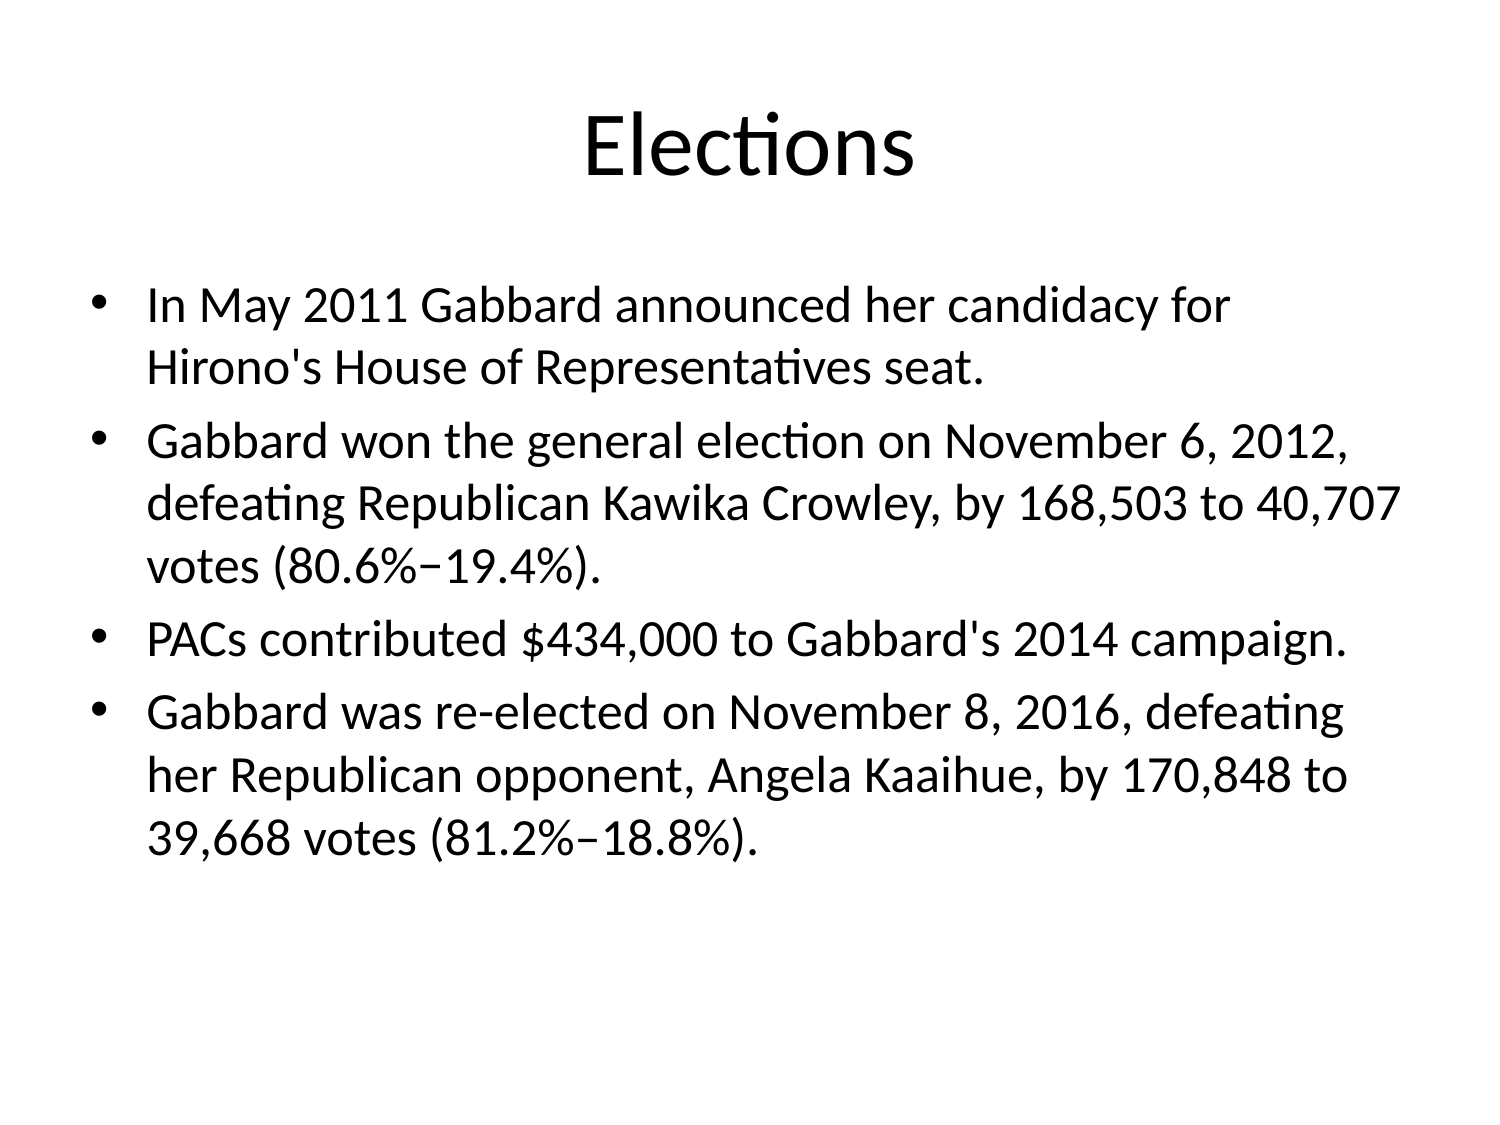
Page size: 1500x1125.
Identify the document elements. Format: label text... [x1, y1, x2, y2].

list In May 2011 Gabbard announced her candidacy for Hirono's House of Representatives seat. Gabbard won the general election on November 6, 2012, defeating Republican Kawika Crowley, by 168,503 to 40,707 votes (80.6%−19.4%). PACs contributed $434,000 to Gabbard's 2014 campaign. Gabbard was re-elected on November 8, 2016, defeating her Republican opponent, Angela Kaaihue, by 170,848 to 39,668 votes (81.2%–18.8%). [75, 262, 1425, 1005]
title Elections [75, 45, 1425, 233]
